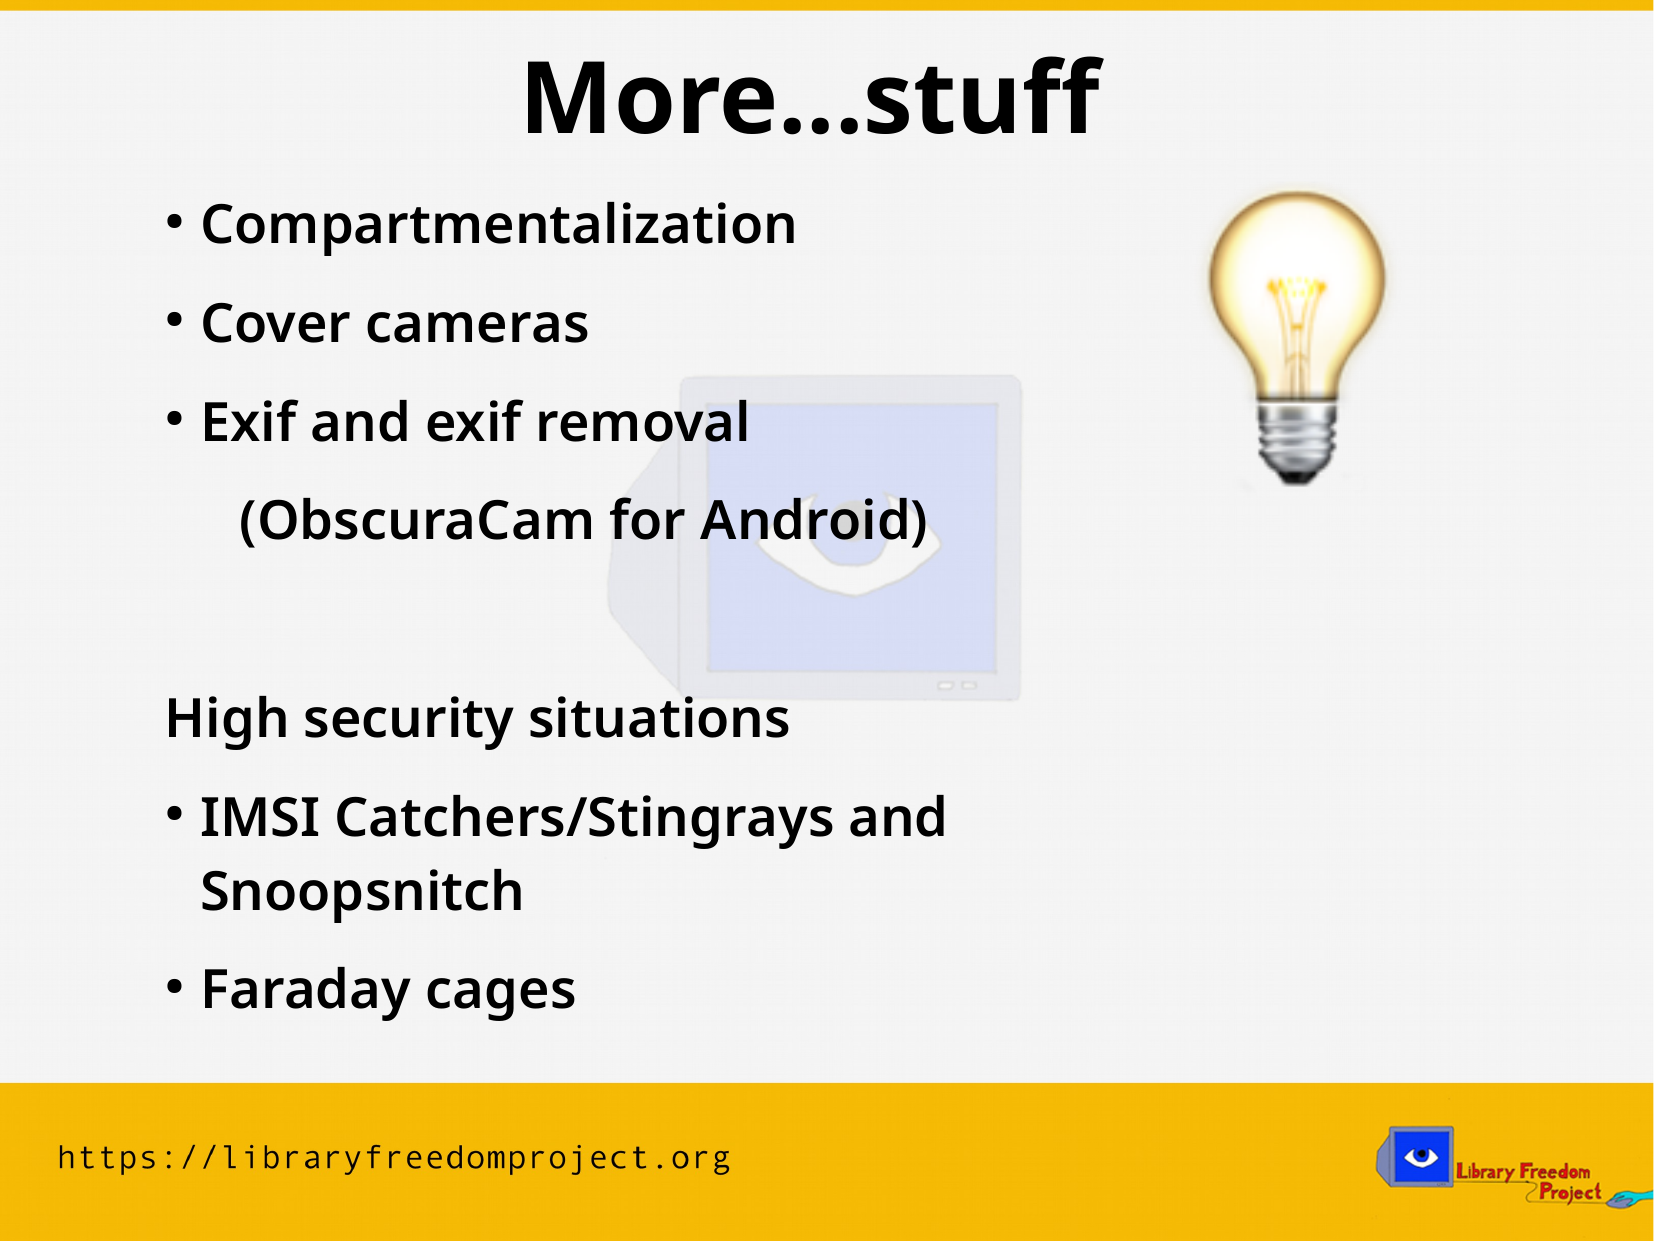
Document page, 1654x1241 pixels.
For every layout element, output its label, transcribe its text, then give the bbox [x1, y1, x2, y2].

text_box More...stuff [519, 26, 1134, 166]
picture [0, 0, 1654, 1241]
text_box Compartmentalization Cover cameras Exif and exif removal (ObscuraCam for Android) High security situations IMSI Catchers/Stingrays and Snoopsnitch Faraday cages [150, 177, 1216, 1096]
